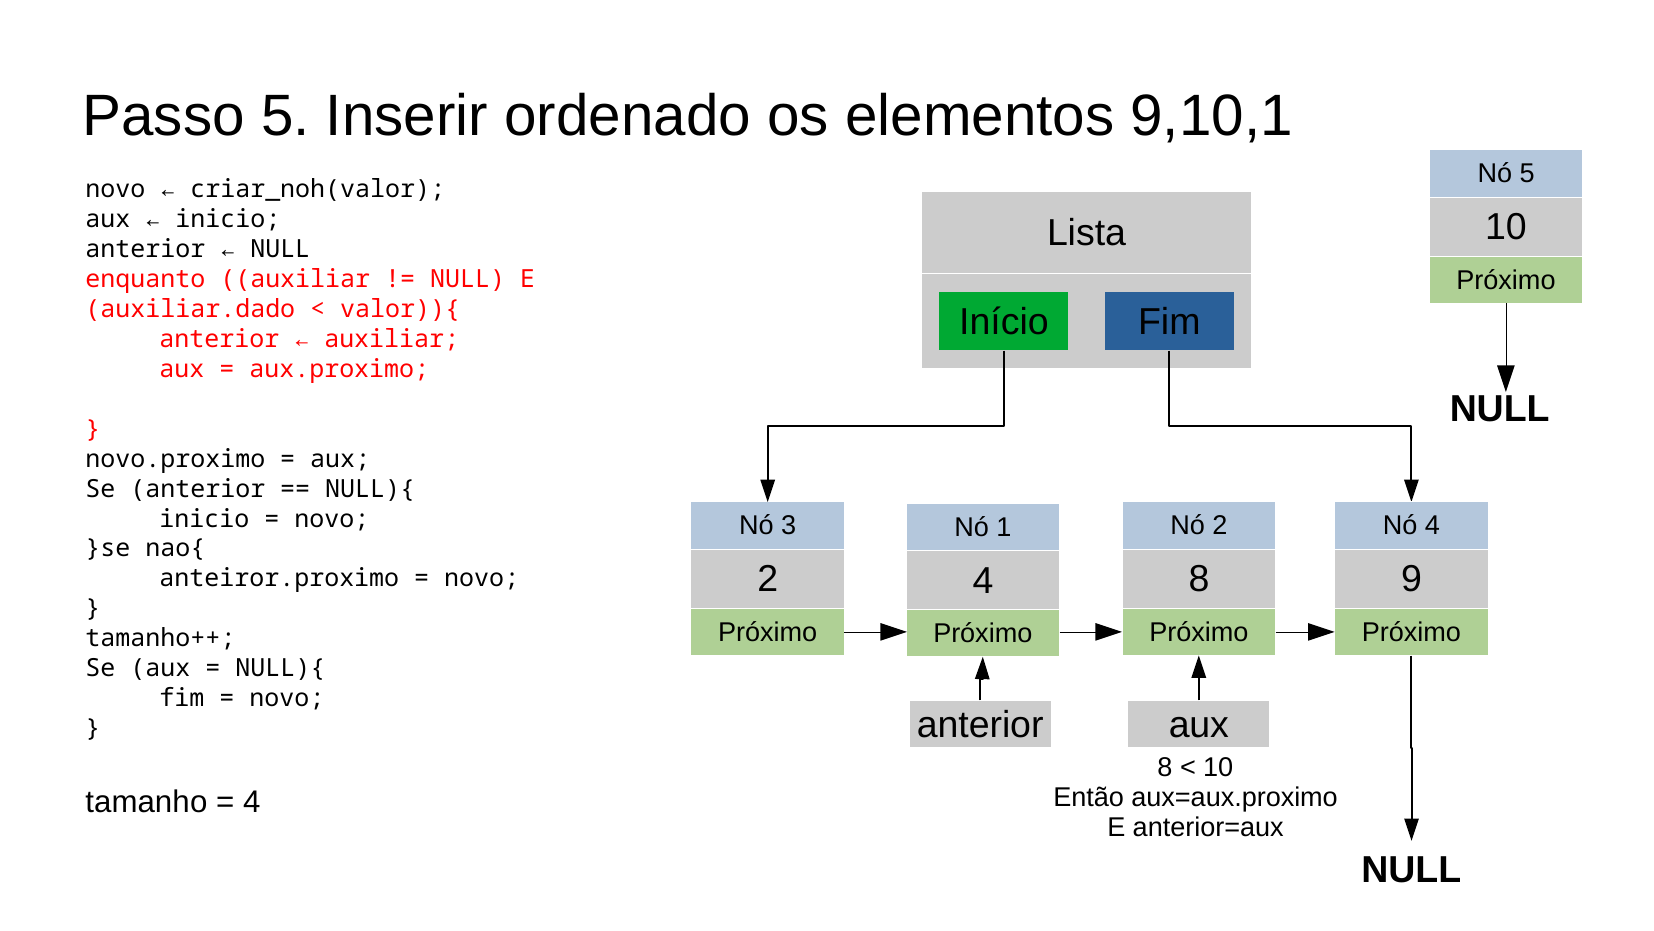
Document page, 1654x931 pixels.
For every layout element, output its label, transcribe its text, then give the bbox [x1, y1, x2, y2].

text_box Lista [921, 191, 1252, 273]
text_box 8 [1122, 550, 1276, 608]
text_box tamanho = 4 [70, 779, 276, 827]
text_box Fim [1104, 291, 1235, 351]
text_box Nó 2 [1122, 501, 1276, 550]
text_box Próximo [906, 609, 1060, 657]
text_box Nó 3 [690, 501, 845, 550]
text_box 2 [690, 550, 845, 608]
text_box NULL [1346, 840, 1477, 898]
text_box NULL [1435, 380, 1565, 438]
text_box 9 [1334, 550, 1489, 608]
text_box Nó 4 [1334, 501, 1489, 550]
text_box 4 [906, 551, 1060, 609]
text_box novo ← criar_noh(valor); aux ← inicio; anterior ← NULL enquanto ((auxiliar != NULL) E (auxiliar.dado < valor)){ anterior ← auxiliar; aux = aux.proximo; } novo.proximo = aux; Se (anterior == NULL){ inicio = novo; }se nao{ anteiror.proximo = novo; } tamanho++; Se (aux = NULL){ fim = novo; } [70, 165, 615, 779]
text_box aux [1127, 700, 1270, 748]
text_box Nó 1 [906, 503, 1060, 551]
text_box Nó 5 [1429, 149, 1583, 198]
text_box 10 [1429, 198, 1583, 256]
text_box Início [938, 291, 1069, 351]
text_box anterior [909, 700, 1052, 748]
text_box [921, 273, 1252, 369]
text_box 8 < 10 Então aux=aux.proximo E anterior=aux [1038, 744, 1353, 850]
text_box Próximo [1334, 608, 1489, 656]
title Passo 5. Inserir ordenado os elementos 9,10,1 [82, 37, 1571, 193]
text_box Próximo [1122, 608, 1276, 656]
text_box Próximo [1429, 256, 1583, 304]
text_box Próximo [690, 608, 845, 656]
